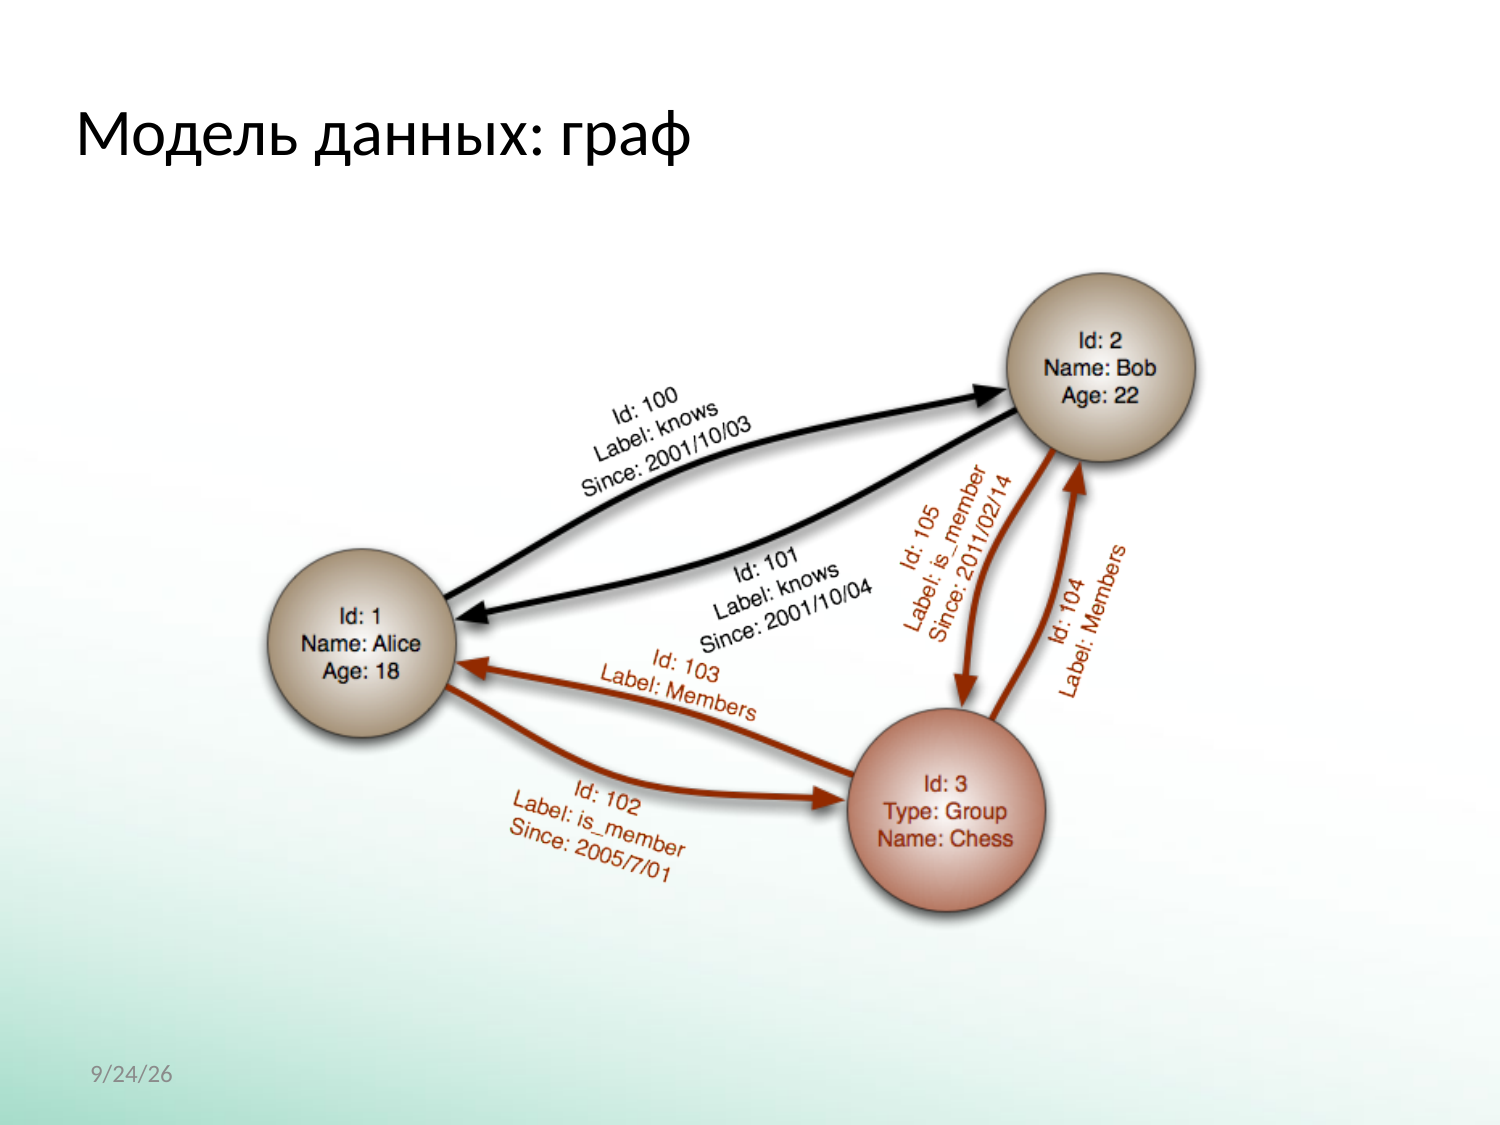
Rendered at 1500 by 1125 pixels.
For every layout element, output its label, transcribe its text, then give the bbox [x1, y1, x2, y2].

title Модель данных: граф [75, 45, 1425, 233]
picture [0, 0, 1500, 1125]
